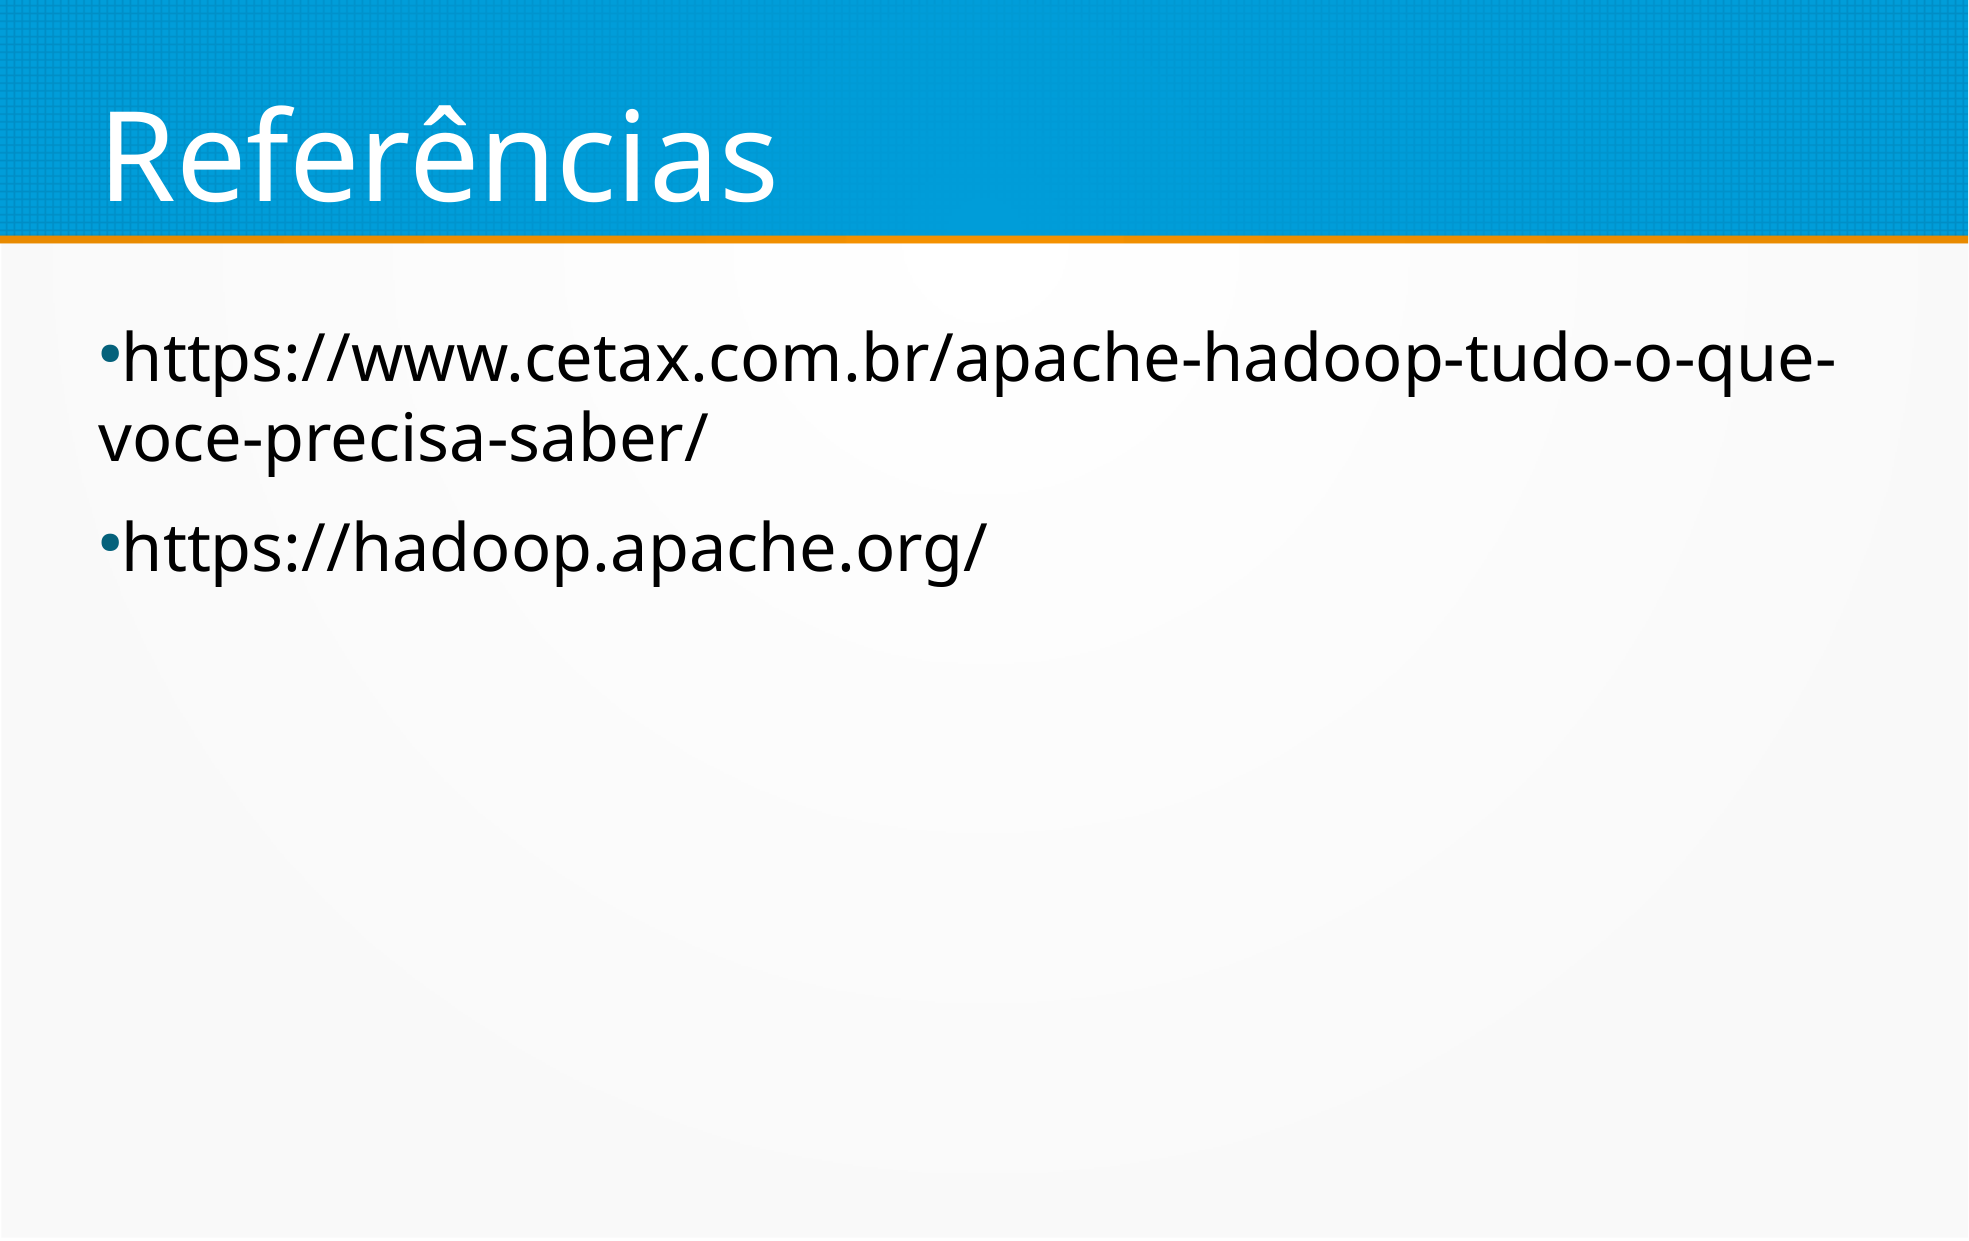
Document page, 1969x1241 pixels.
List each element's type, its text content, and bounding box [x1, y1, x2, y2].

title Referências [98, 19, 1870, 227]
list https://www.cetax.com.br/apache-hadoop-tudo-o-que-voce-precisa-saber/ https://hadoop.apache.org/ [98, 315, 1861, 1081]
